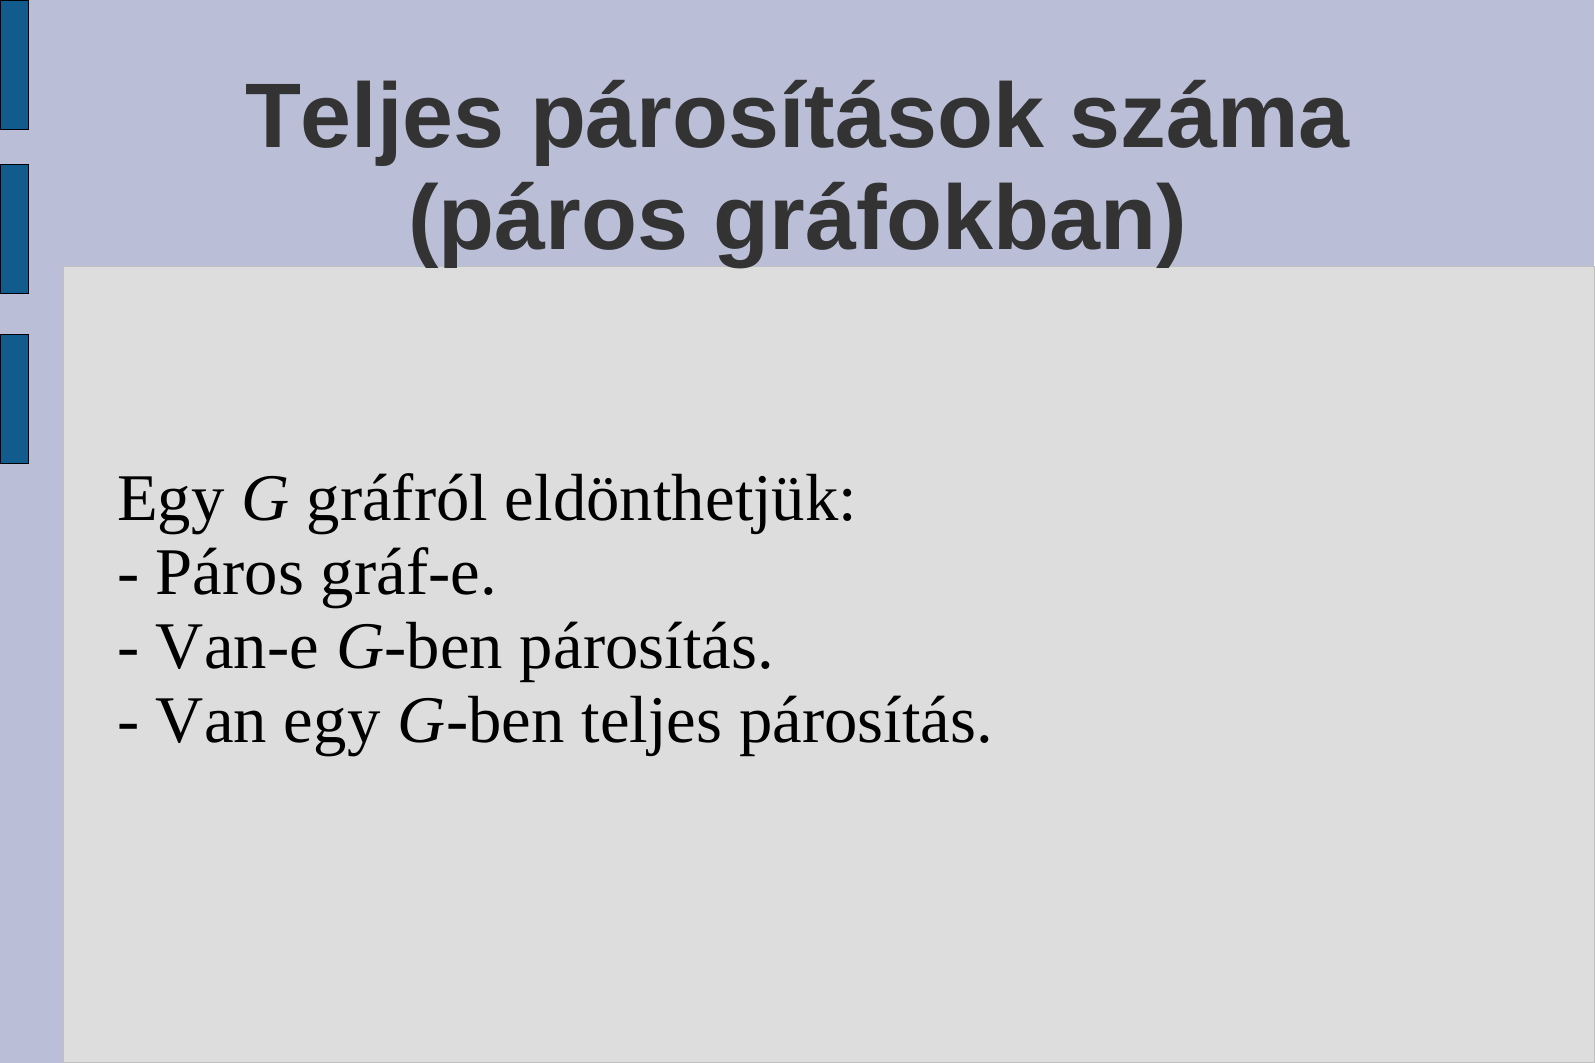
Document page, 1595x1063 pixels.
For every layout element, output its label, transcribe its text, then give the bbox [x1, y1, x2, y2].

subtitle Egy G gráfról eldönthetjük: - Páros gráf-e. - Van-e G-ben párosítás. - Van egy G-ben teljes párosítás. [117, 302, 1479, 990]
title Teljes párosítások száma (páros gráfokban) [117, 64, 1479, 270]
